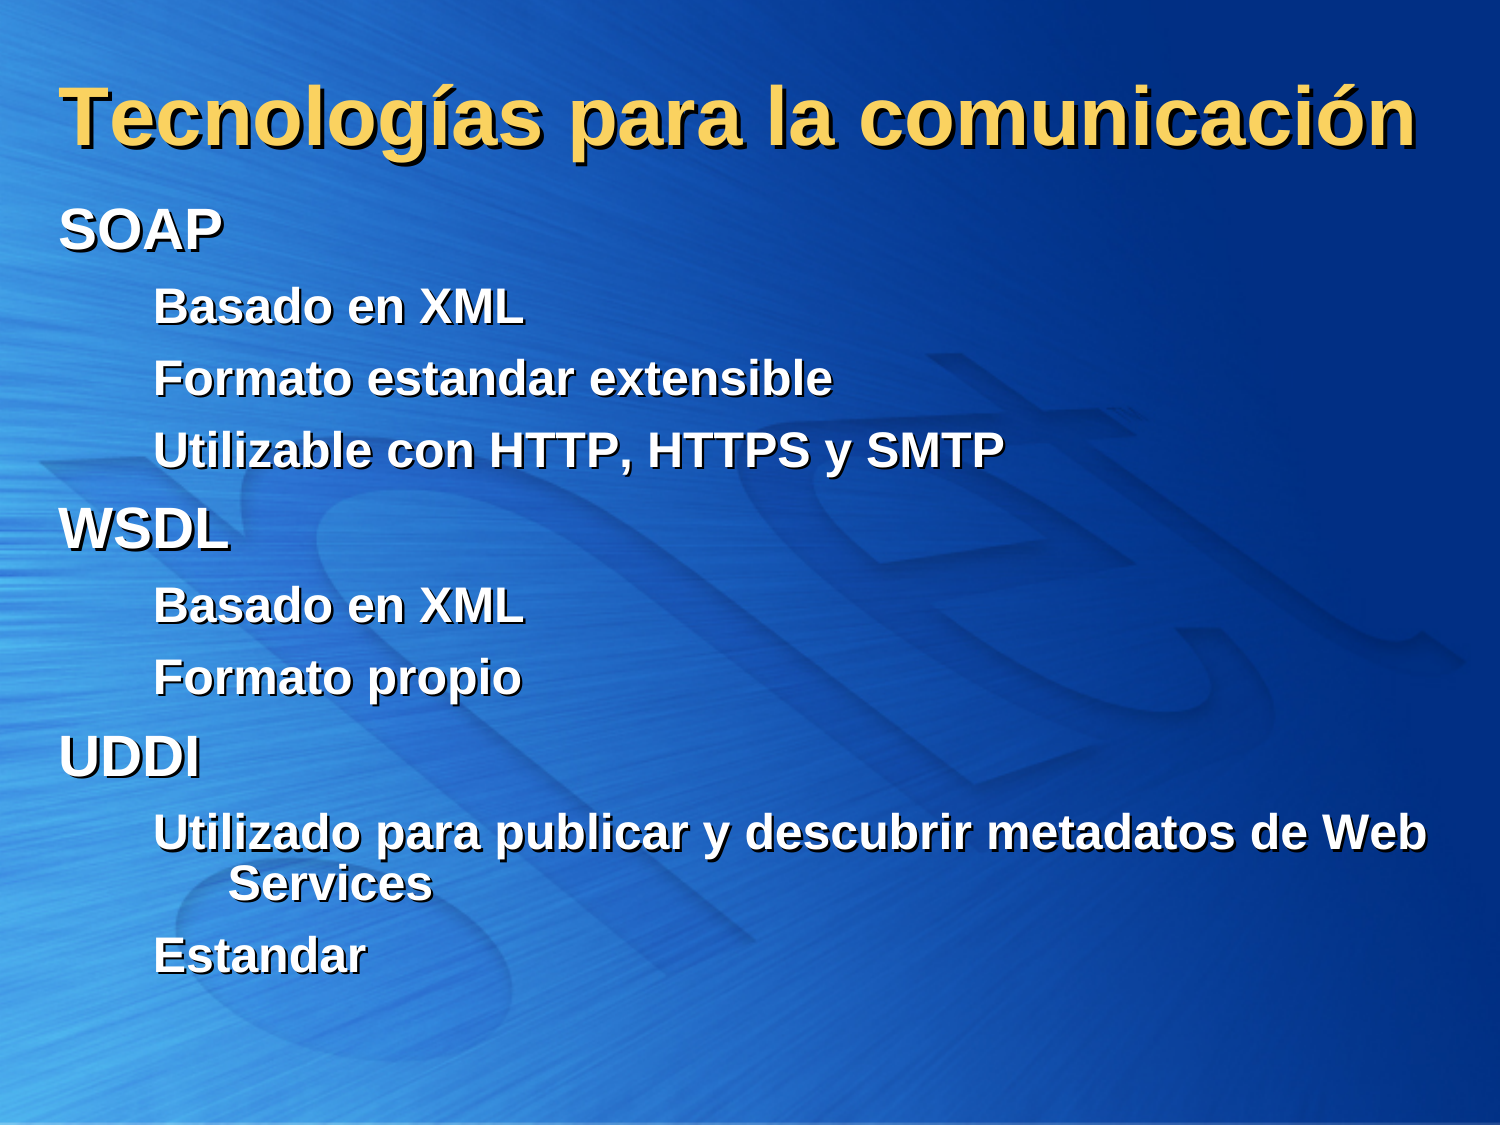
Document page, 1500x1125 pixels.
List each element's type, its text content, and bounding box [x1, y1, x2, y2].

list SOAP Basado en XML Formato estandar extensible Utilizable con HTTP, HTTPS y SMTP WSDL Basado en XML Formato propio UDDI Utilizado para publicar y descubrir metadatos de Web Services Estandar [59, 202, 1467, 1034]
picture [0, 0, 1500, 1125]
title Tecnologías para la comunicación [59, 33, 1466, 202]
